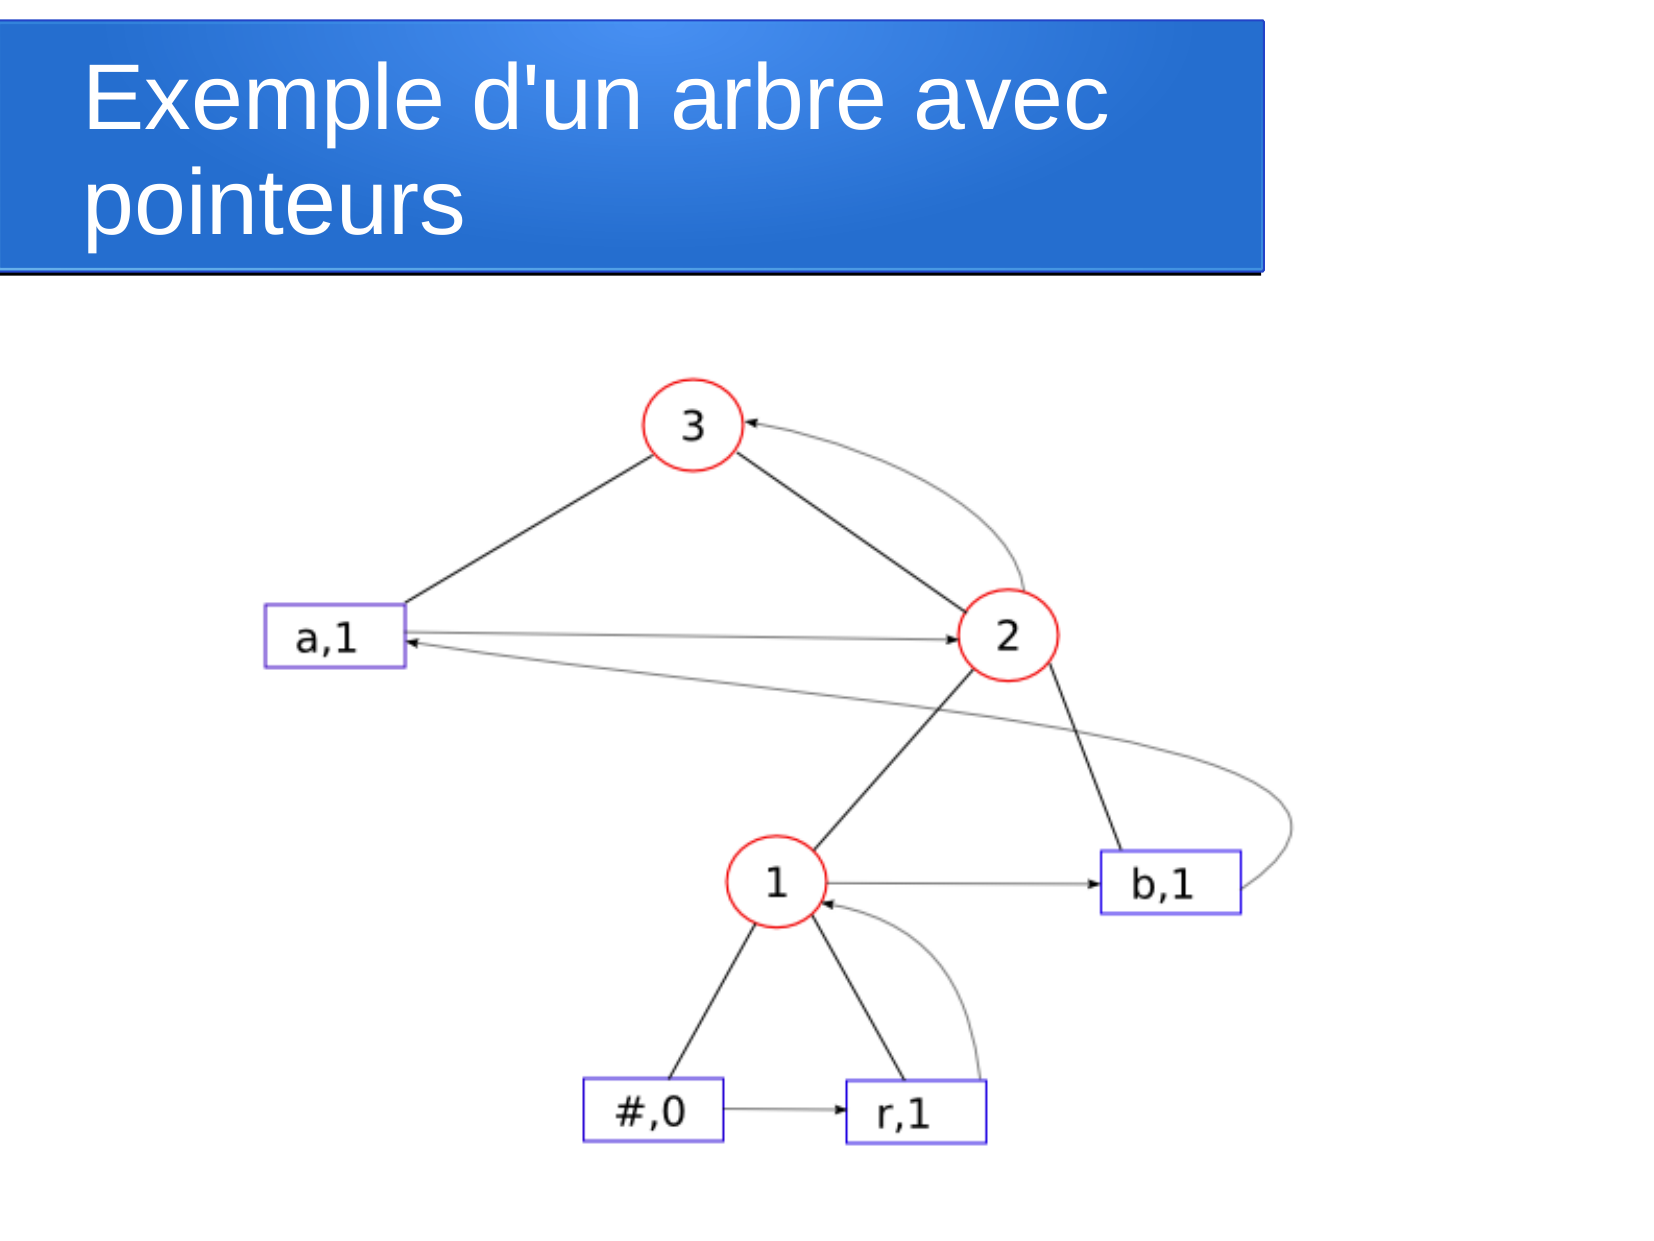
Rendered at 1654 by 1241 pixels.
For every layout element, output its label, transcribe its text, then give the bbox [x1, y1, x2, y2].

title Exemple d'un arbre avec pointeurs [82, 45, 1235, 254]
picture [243, 359, 1351, 1198]
